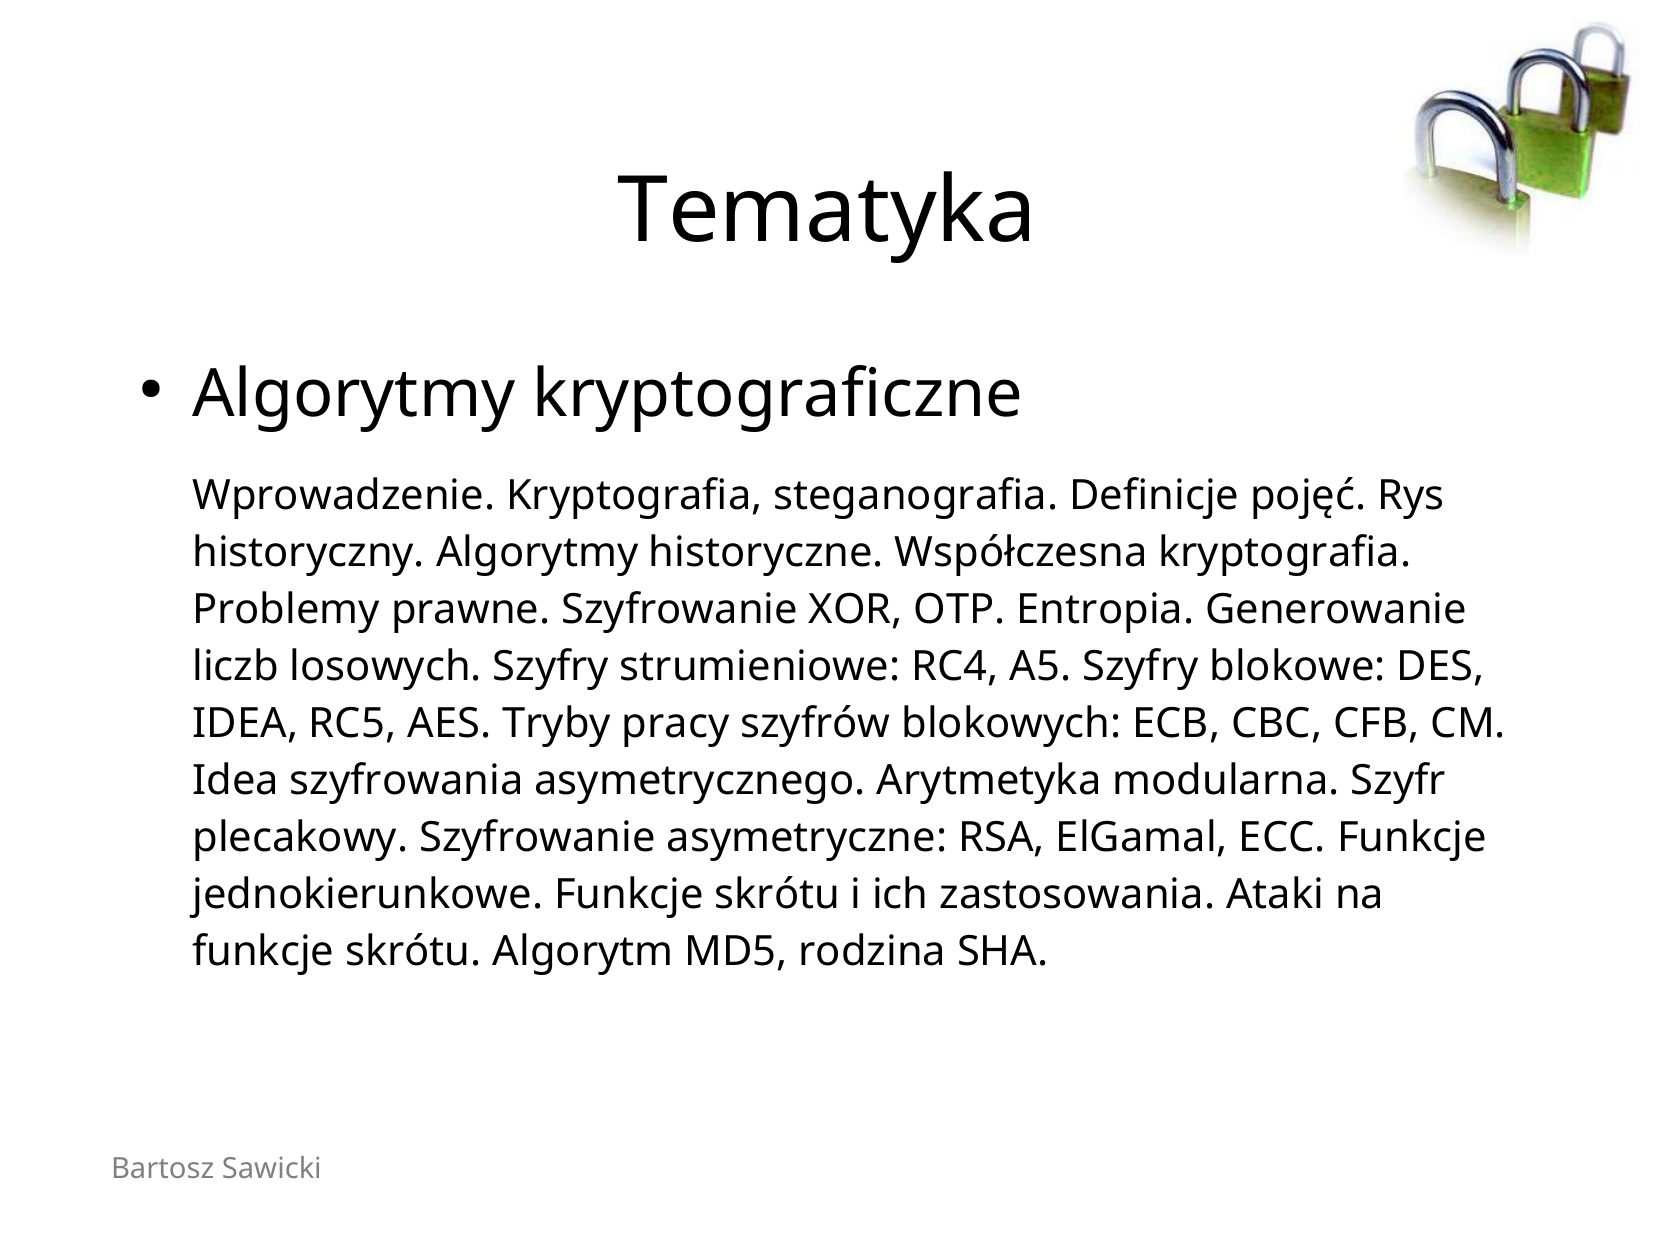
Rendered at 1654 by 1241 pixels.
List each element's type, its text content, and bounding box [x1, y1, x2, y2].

list Algorytmy kryptograficzne Wprowadzenie. Kryptografia, steganografia. Definicje pojęć. Rys historyczny. Algorytmy historyczne. Współczesna kryptografia. Problemy prawne. Szyfrowanie XOR, OTP. Entropia. Generowanie liczb losowych. Szyfry strumieniowe: RC4, A5. Szyfry blokowe: DES, IDEA, RC5, AES. Tryby pracy szyfrów blokowych: ECB, CBC, CFB, CM. Idea szyfrowania asymetrycznego. Arytmetyka modularna. Szyfr plecakowy. Szyfrowanie asymetryczne: RSA, ElGamal, ECC. Funkcje jednokierunkowe. Funkcje skrótu i ich zastosowania. Ataki na funkcje skrótu. Algorytm MD5, rodzina SHA. [121, 344, 1534, 1063]
picture [1385, 14, 1640, 266]
title Tematyka [121, 102, 1534, 311]
